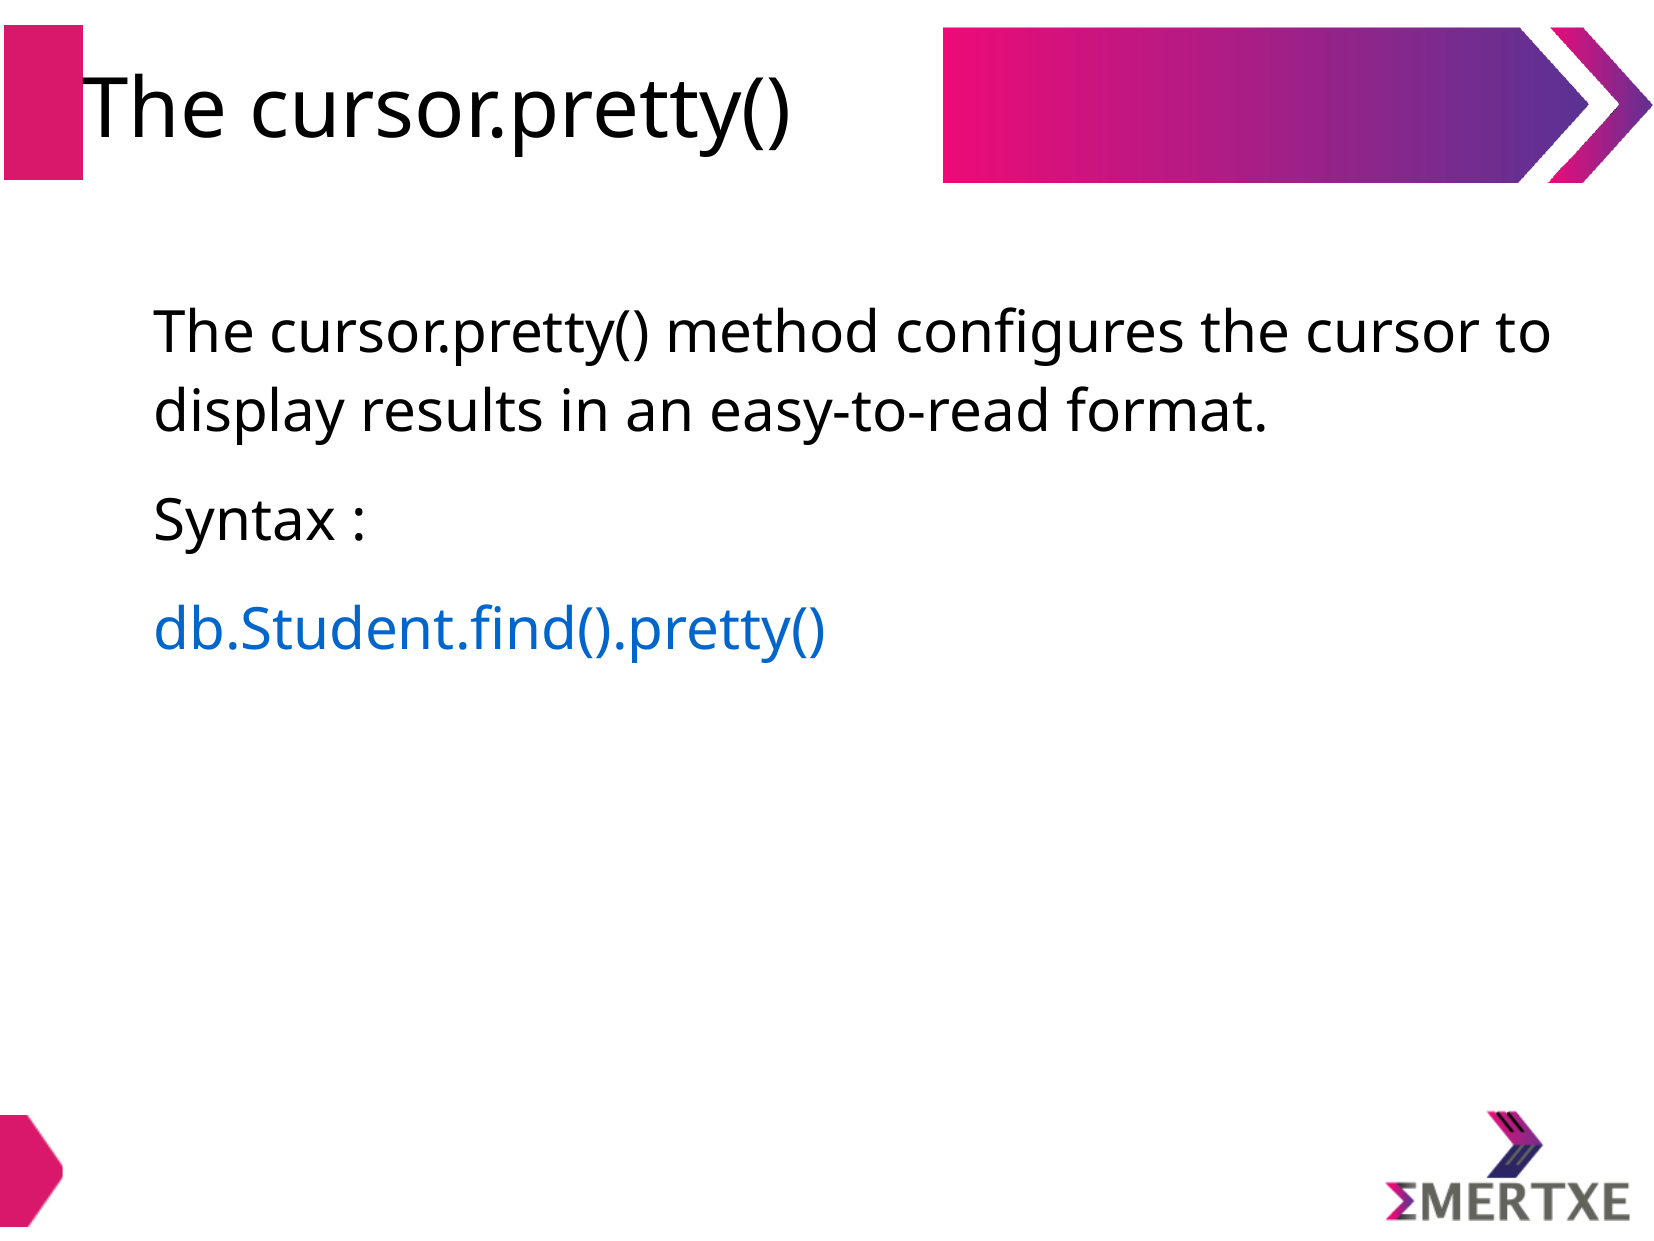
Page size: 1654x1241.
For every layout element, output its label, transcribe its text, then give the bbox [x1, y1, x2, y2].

picture [1385, 1107, 1631, 1221]
list The cursor.pretty() method configures the cursor to display results in an easy-to-read format. Syntax : db.Student.find().pretty() [82, 290, 1571, 1010]
title The cursor.pretty() [82, 2, 1571, 210]
picture [1571, 27, 1653, 183]
